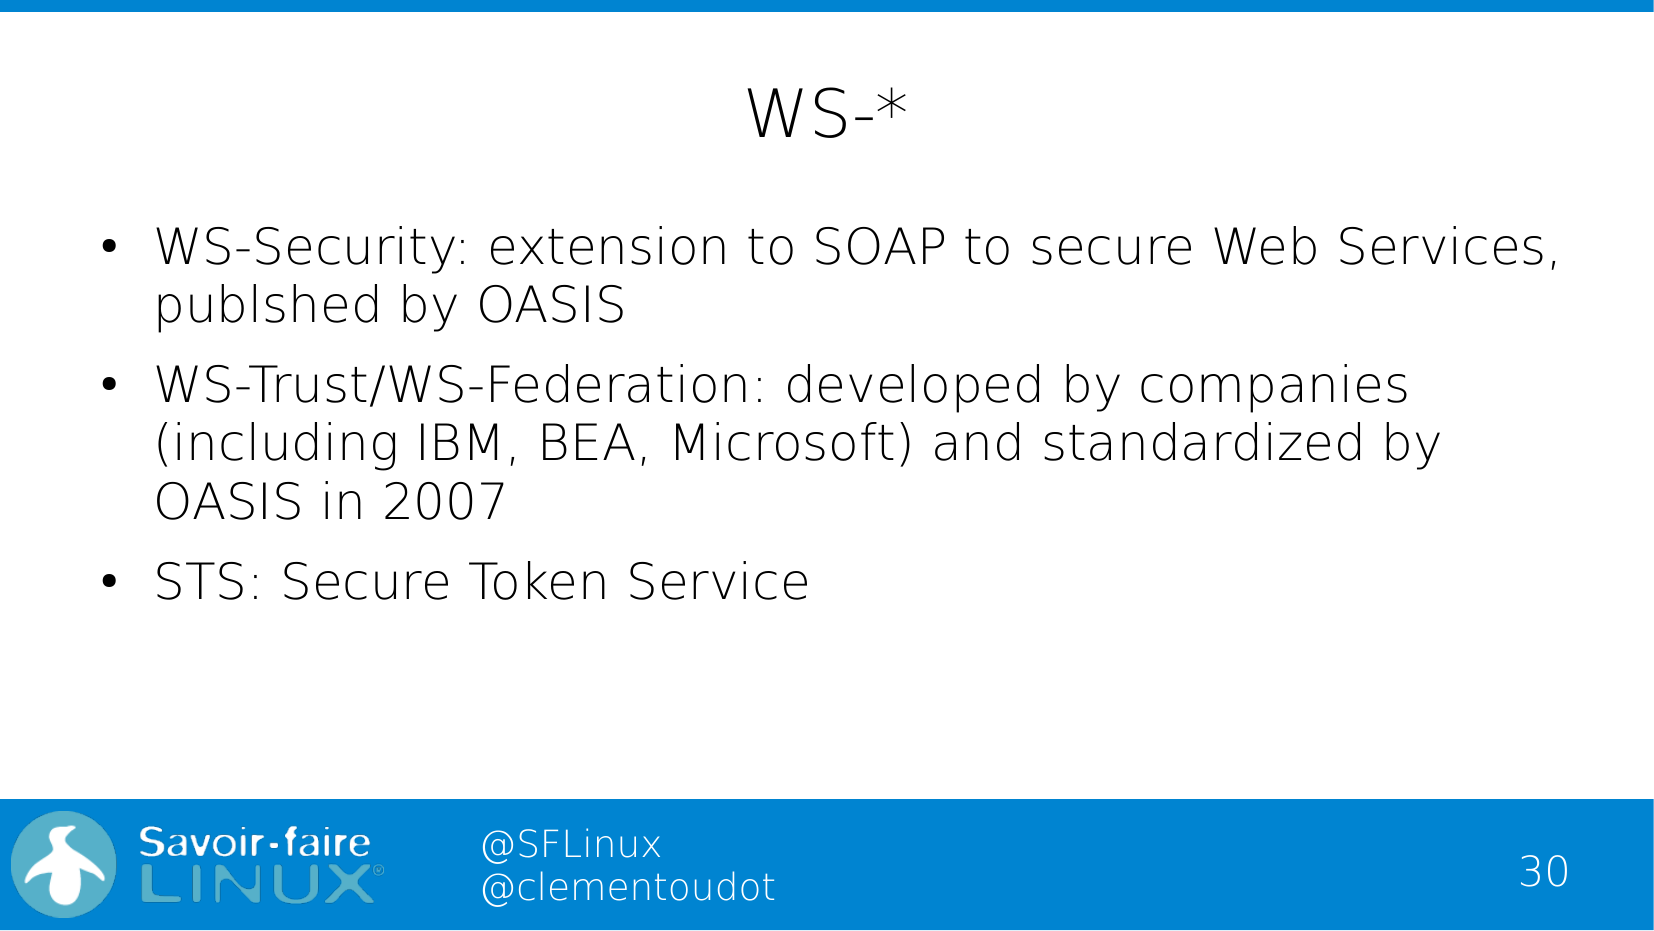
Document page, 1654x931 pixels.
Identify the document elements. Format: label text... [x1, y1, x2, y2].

list WS-Security: extension to SOAP to secure Web Services, publshed by OASIS WS-Trust/WS-Federation: developed by companies (including IBM, BEA, Microsoft) and standardized by OASIS in 2007 STS: Secure Token Service [82, 217, 1571, 758]
title WS-* [82, 37, 1571, 193]
picture [11, 811, 384, 918]
